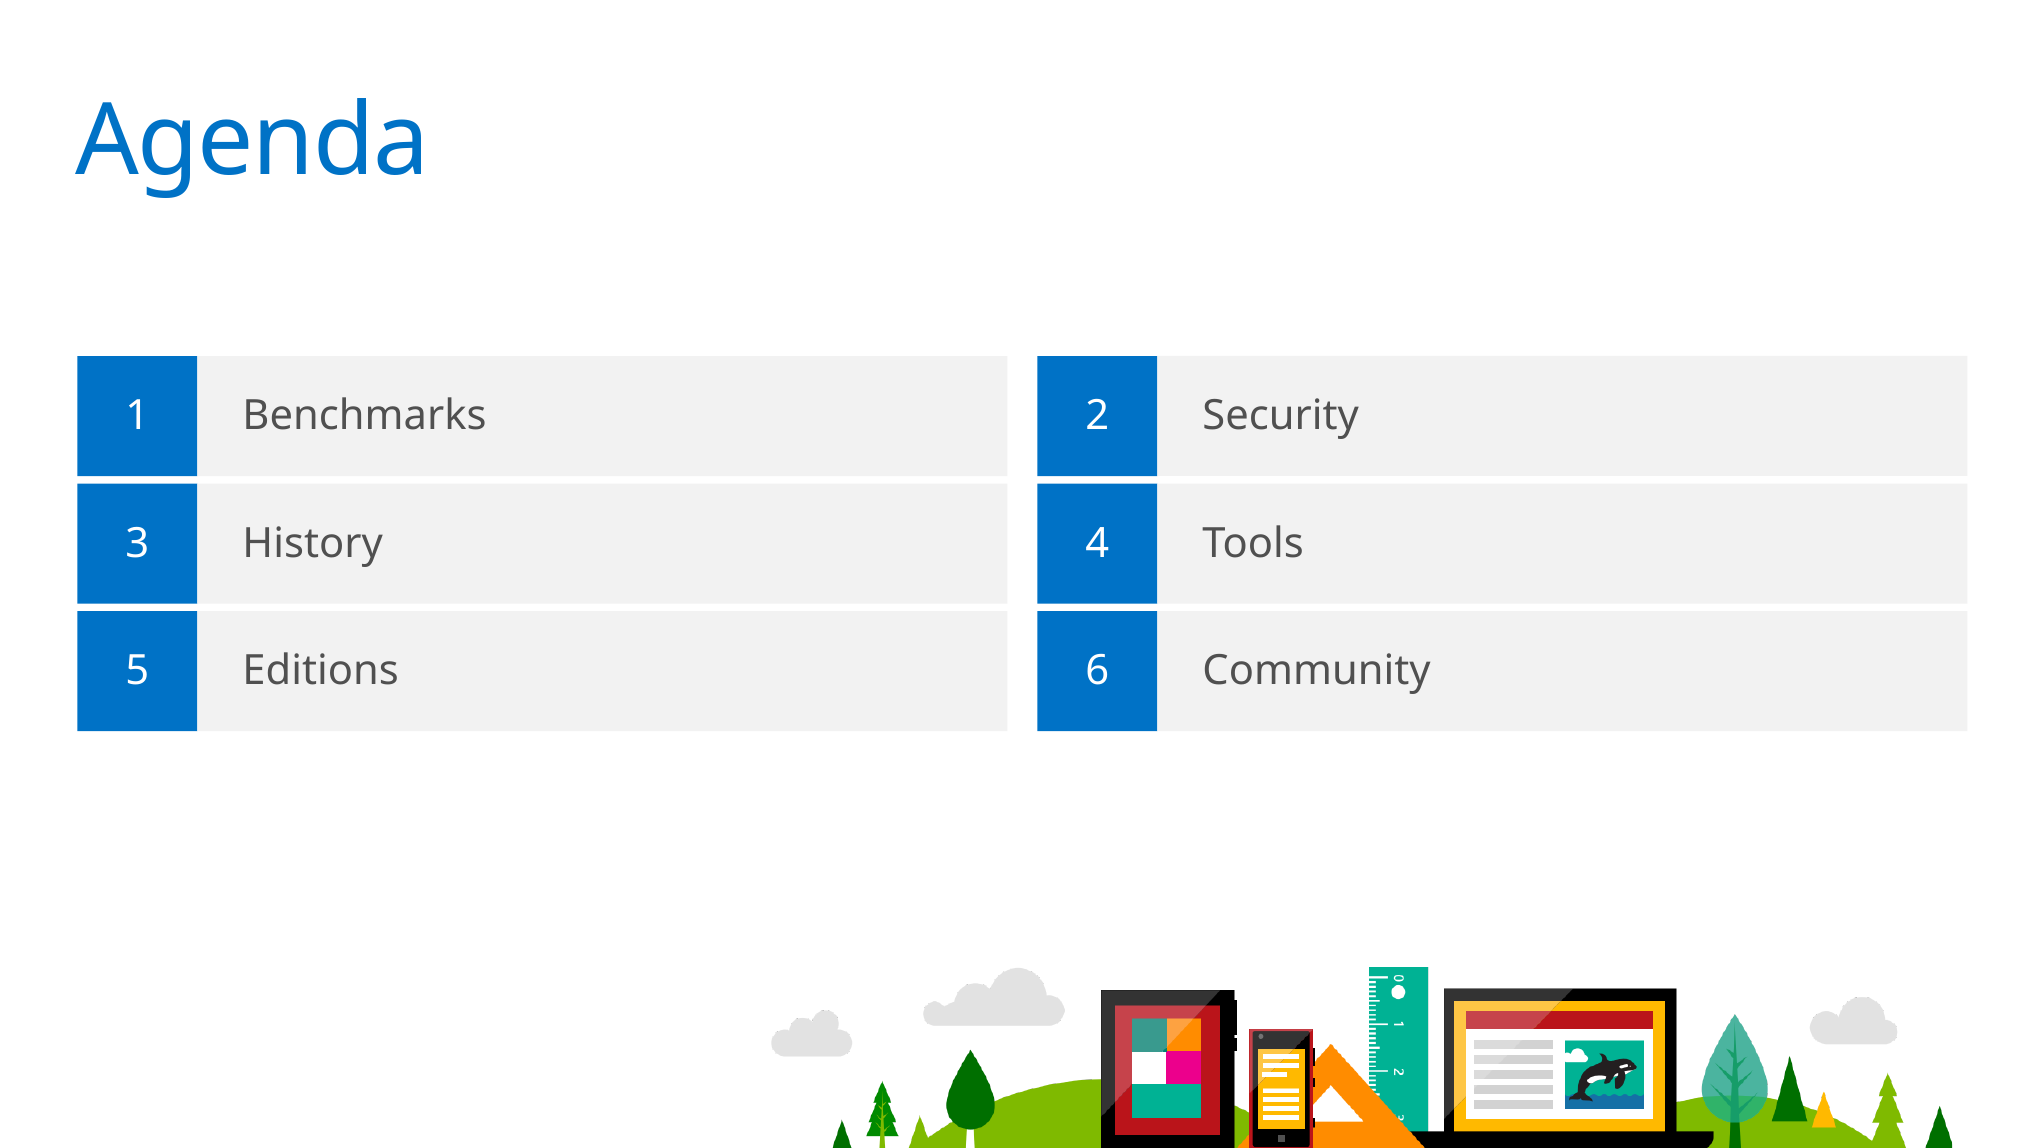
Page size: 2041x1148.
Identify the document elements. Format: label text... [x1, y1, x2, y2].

text_box Benchmarks [197, 356, 1008, 477]
text_box Community [1157, 611, 1968, 732]
text_box Tools [1157, 483, 1968, 604]
text_box Editions [197, 611, 1008, 732]
text_box 5 [77, 611, 197, 732]
text_box 3 [77, 483, 197, 604]
text_box 6 [1037, 611, 1157, 732]
text_box Security [1157, 355, 1968, 476]
title Agenda [60, 60, 1980, 210]
text_box 4 [1037, 483, 1157, 604]
text_box 1 [77, 356, 197, 477]
text_box History [197, 483, 1008, 604]
text_box 2 [1037, 356, 1158, 477]
